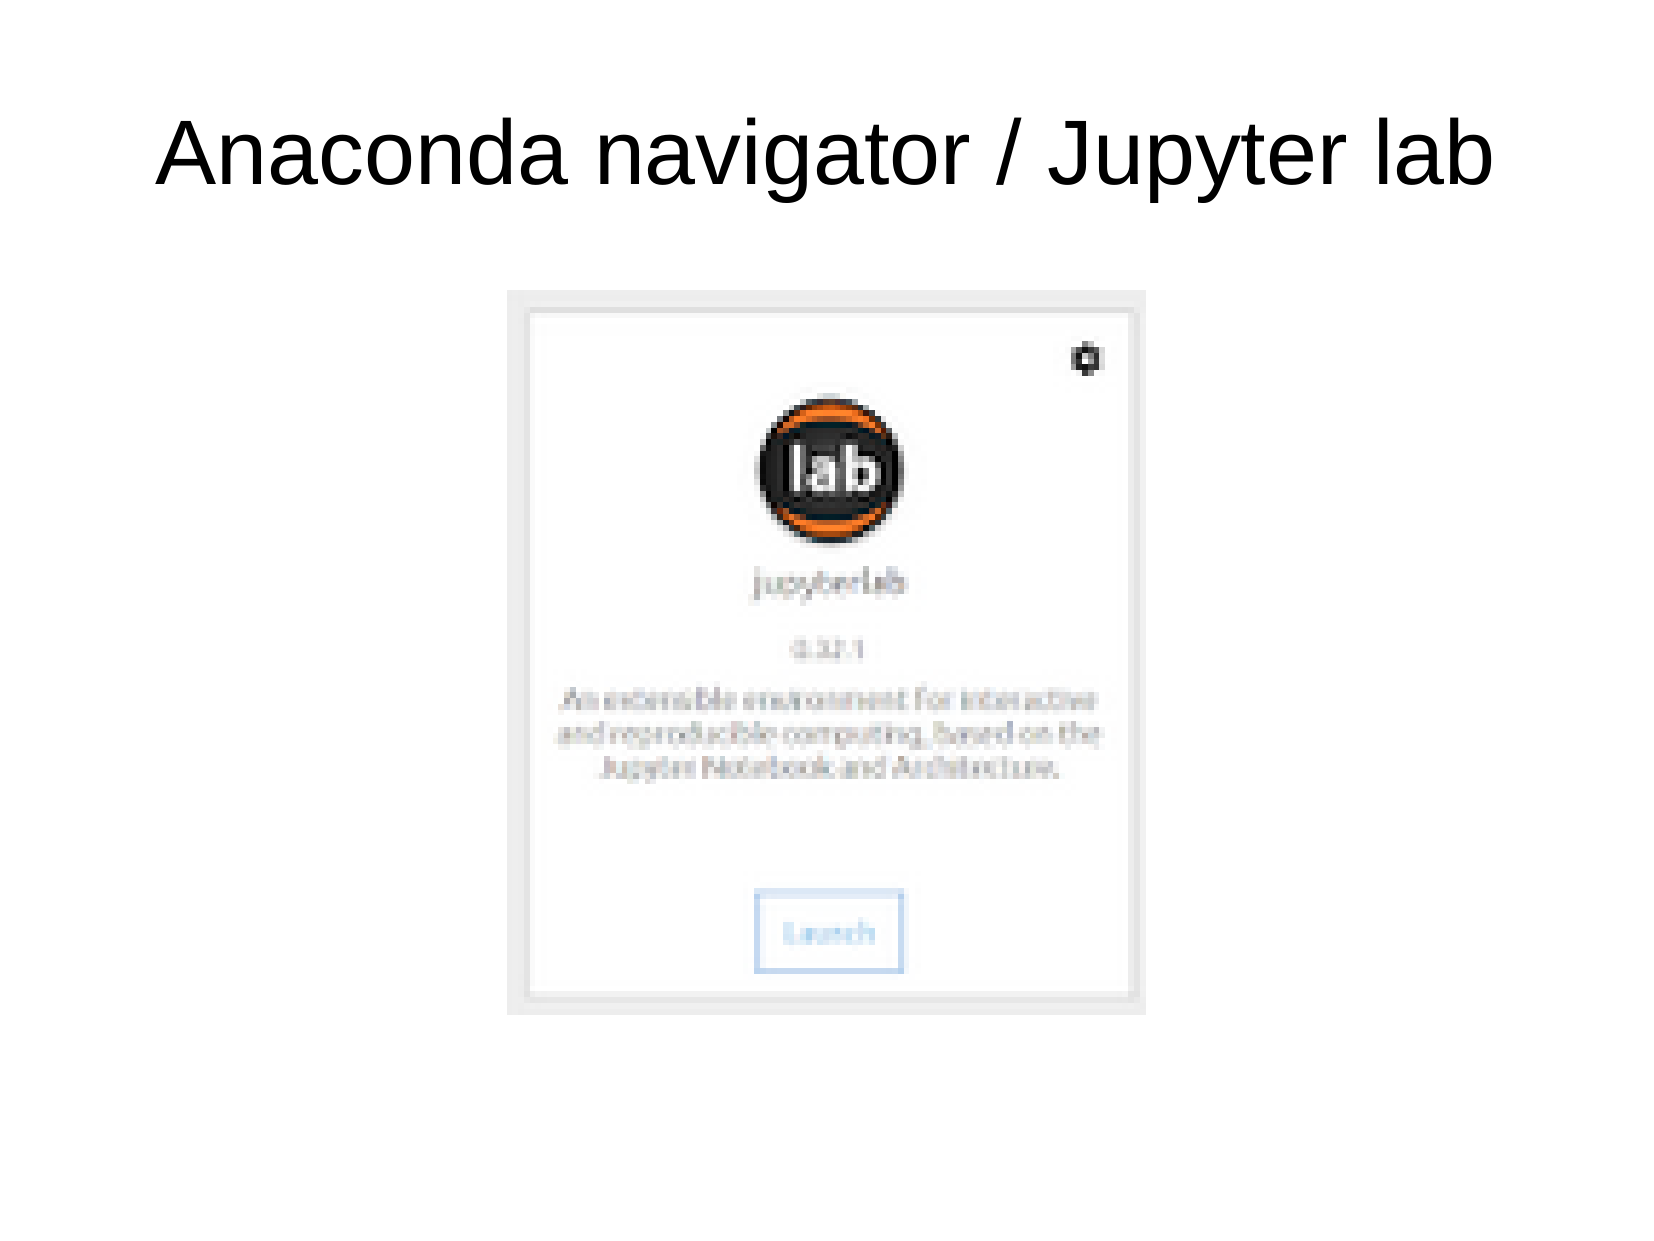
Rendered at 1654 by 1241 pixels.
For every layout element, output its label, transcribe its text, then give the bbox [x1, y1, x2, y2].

picture [507, 290, 1146, 1015]
title Anaconda navigator / Jupyter lab [82, 49, 1571, 257]
